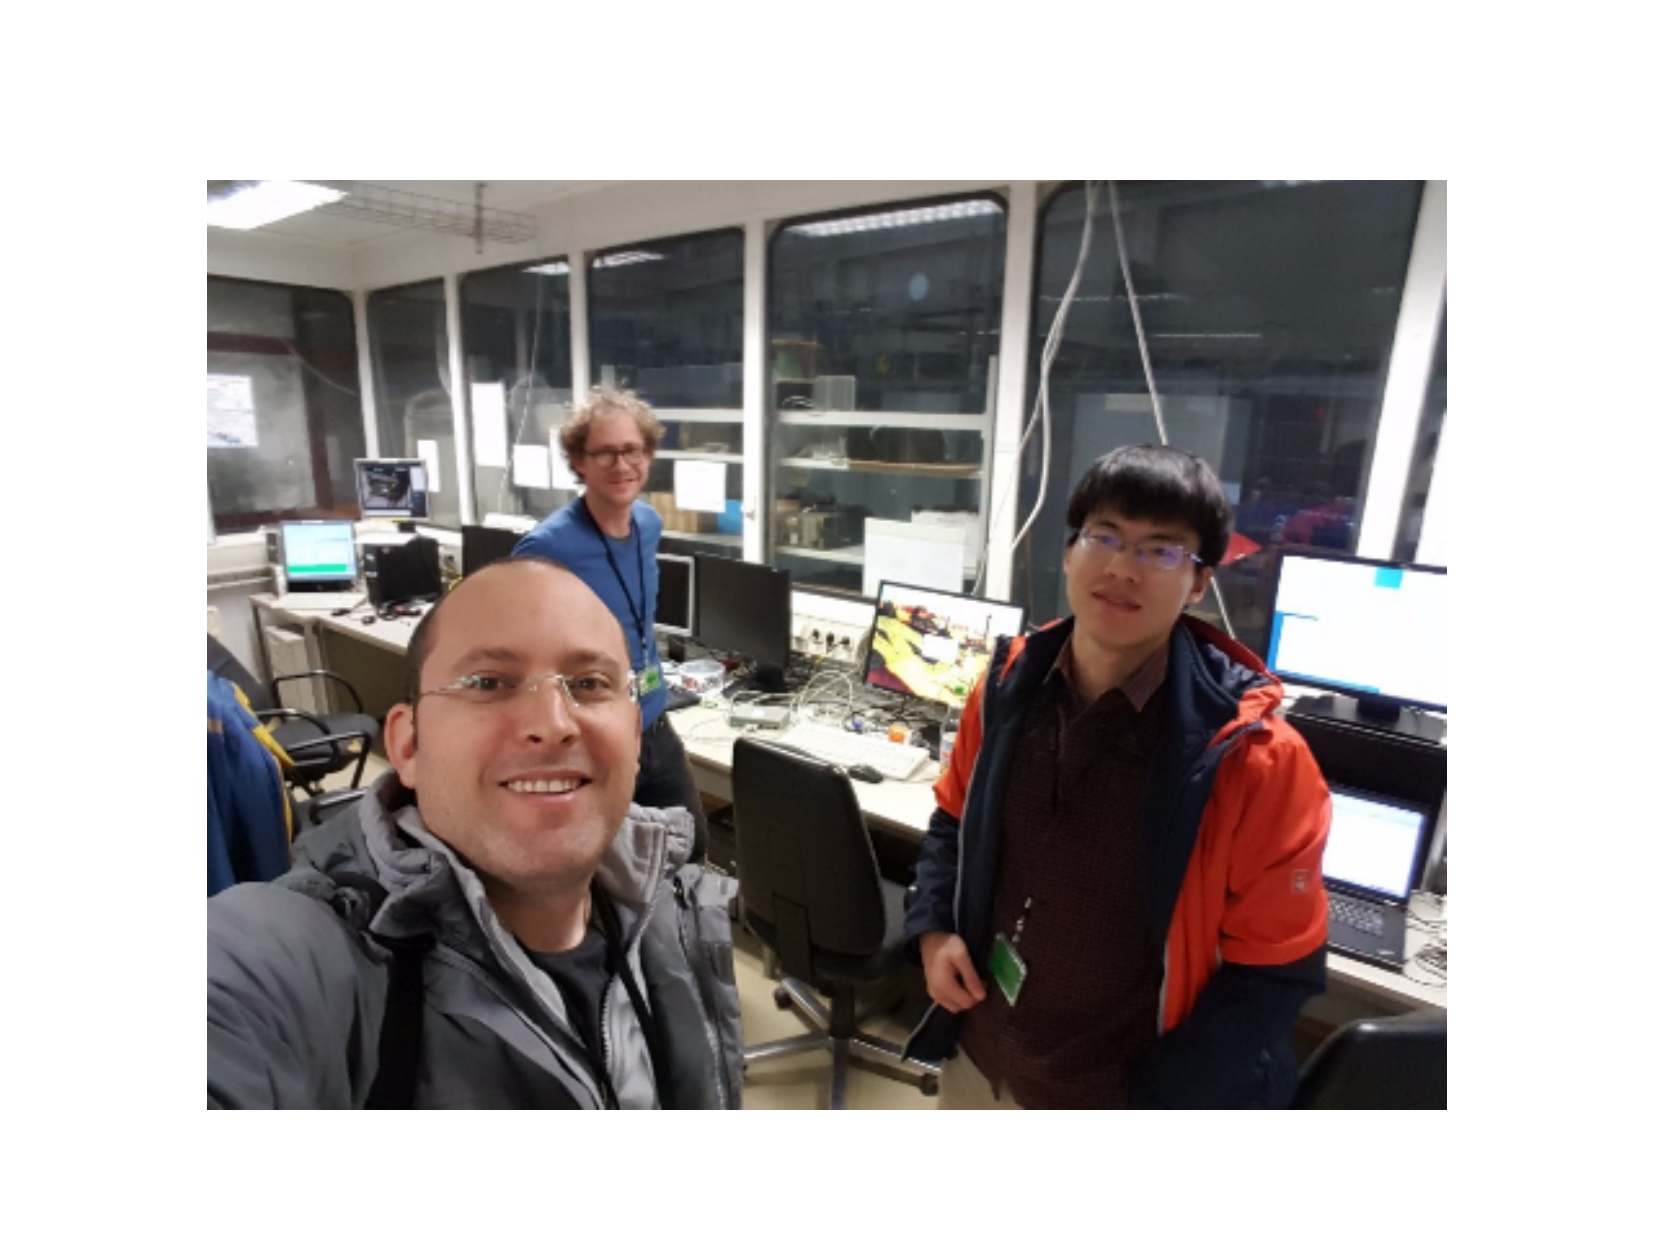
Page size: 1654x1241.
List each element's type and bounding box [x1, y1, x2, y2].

picture [207, 180, 1447, 1110]
